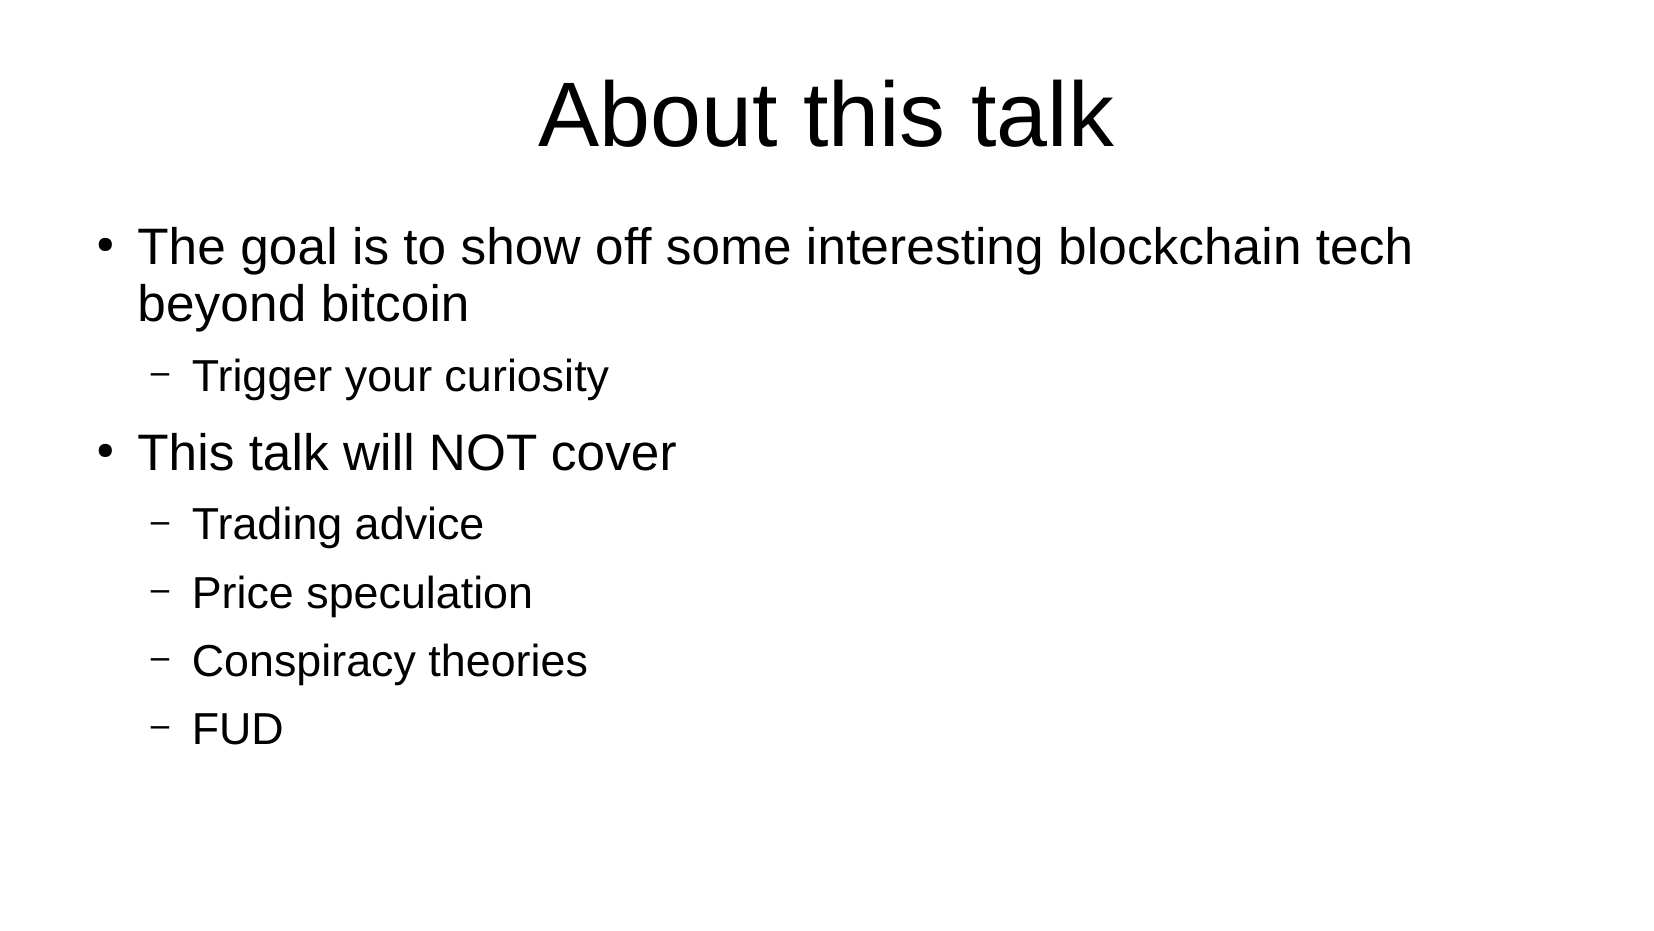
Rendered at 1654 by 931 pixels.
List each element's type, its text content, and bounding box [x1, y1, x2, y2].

list The goal is to show off some interesting blockchain tech beyond bitcoin Trigger your curiosity This talk will NOT cover Trading advice Price speculation Conspiracy theories FUD [82, 217, 1571, 758]
title About this talk [82, 37, 1571, 193]
